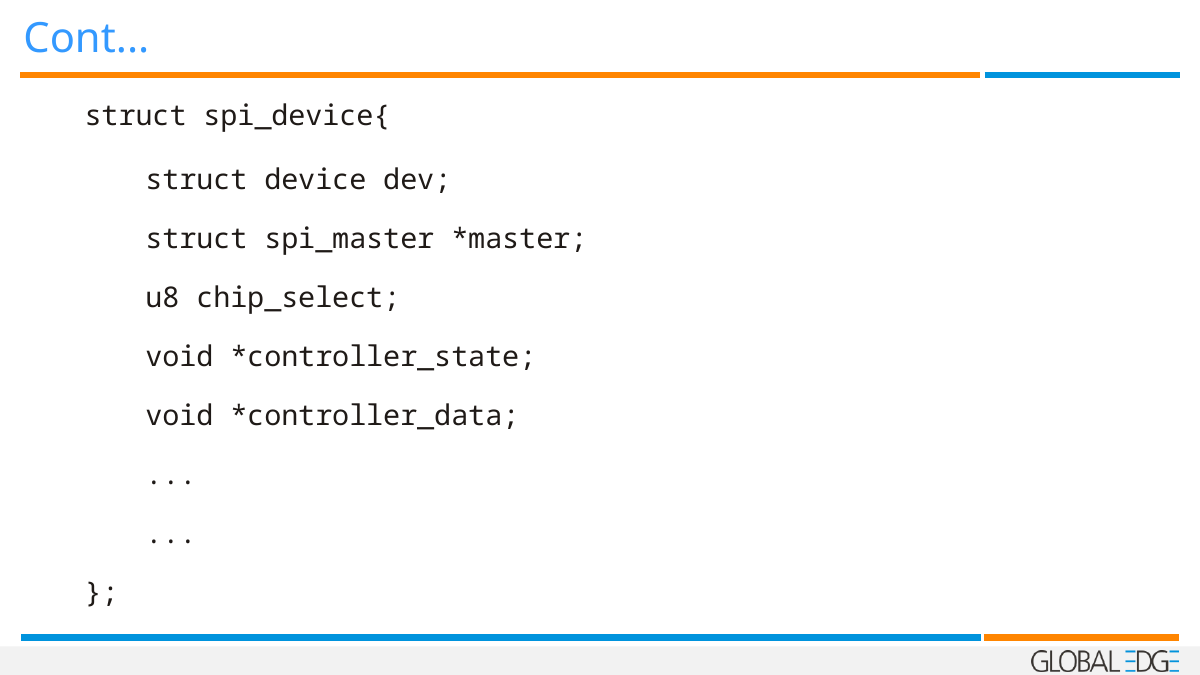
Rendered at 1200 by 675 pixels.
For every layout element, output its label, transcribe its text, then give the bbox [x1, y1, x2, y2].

picture [1031, 650, 1179, 672]
list struct spi_device{ struct device dev; struct spi_master *master; u8 chip_select; void *controller_state; void *controller_data; ... ... }; [23, 94, 1170, 615]
title Cont... [12, 9, 1088, 63]
